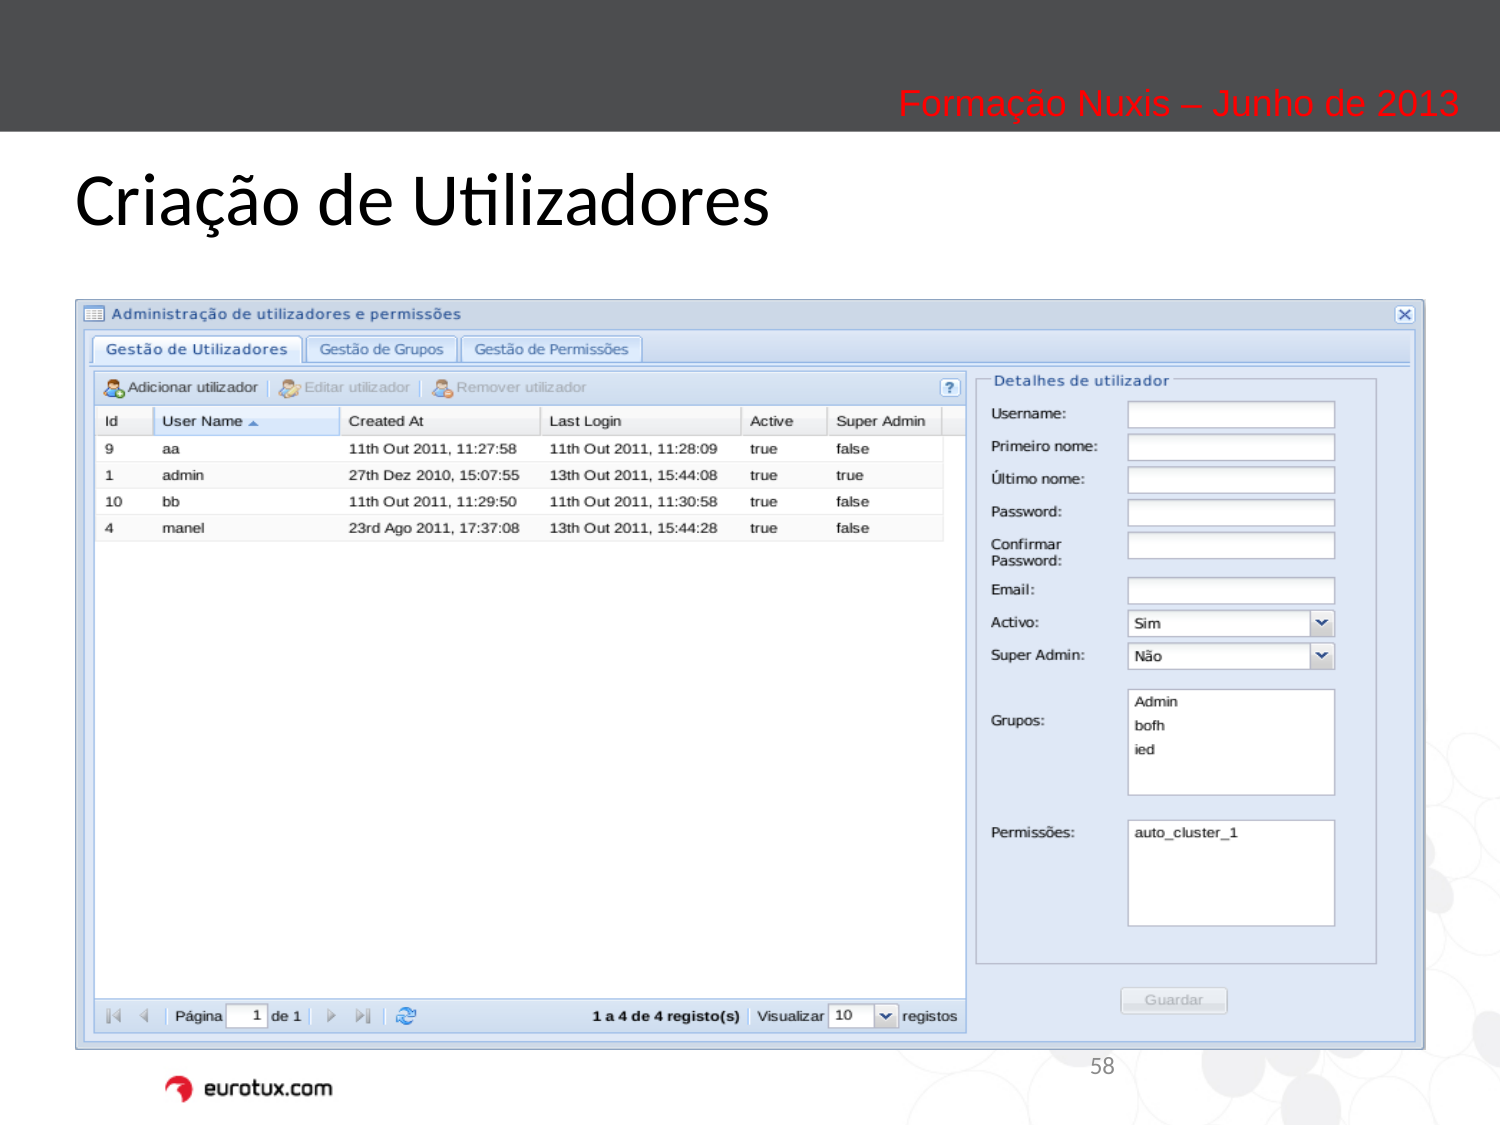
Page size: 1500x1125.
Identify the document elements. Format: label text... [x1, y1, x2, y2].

picture [0, 0, 1500, 1125]
title Criação de Utilizadores [75, 112, 1425, 299]
